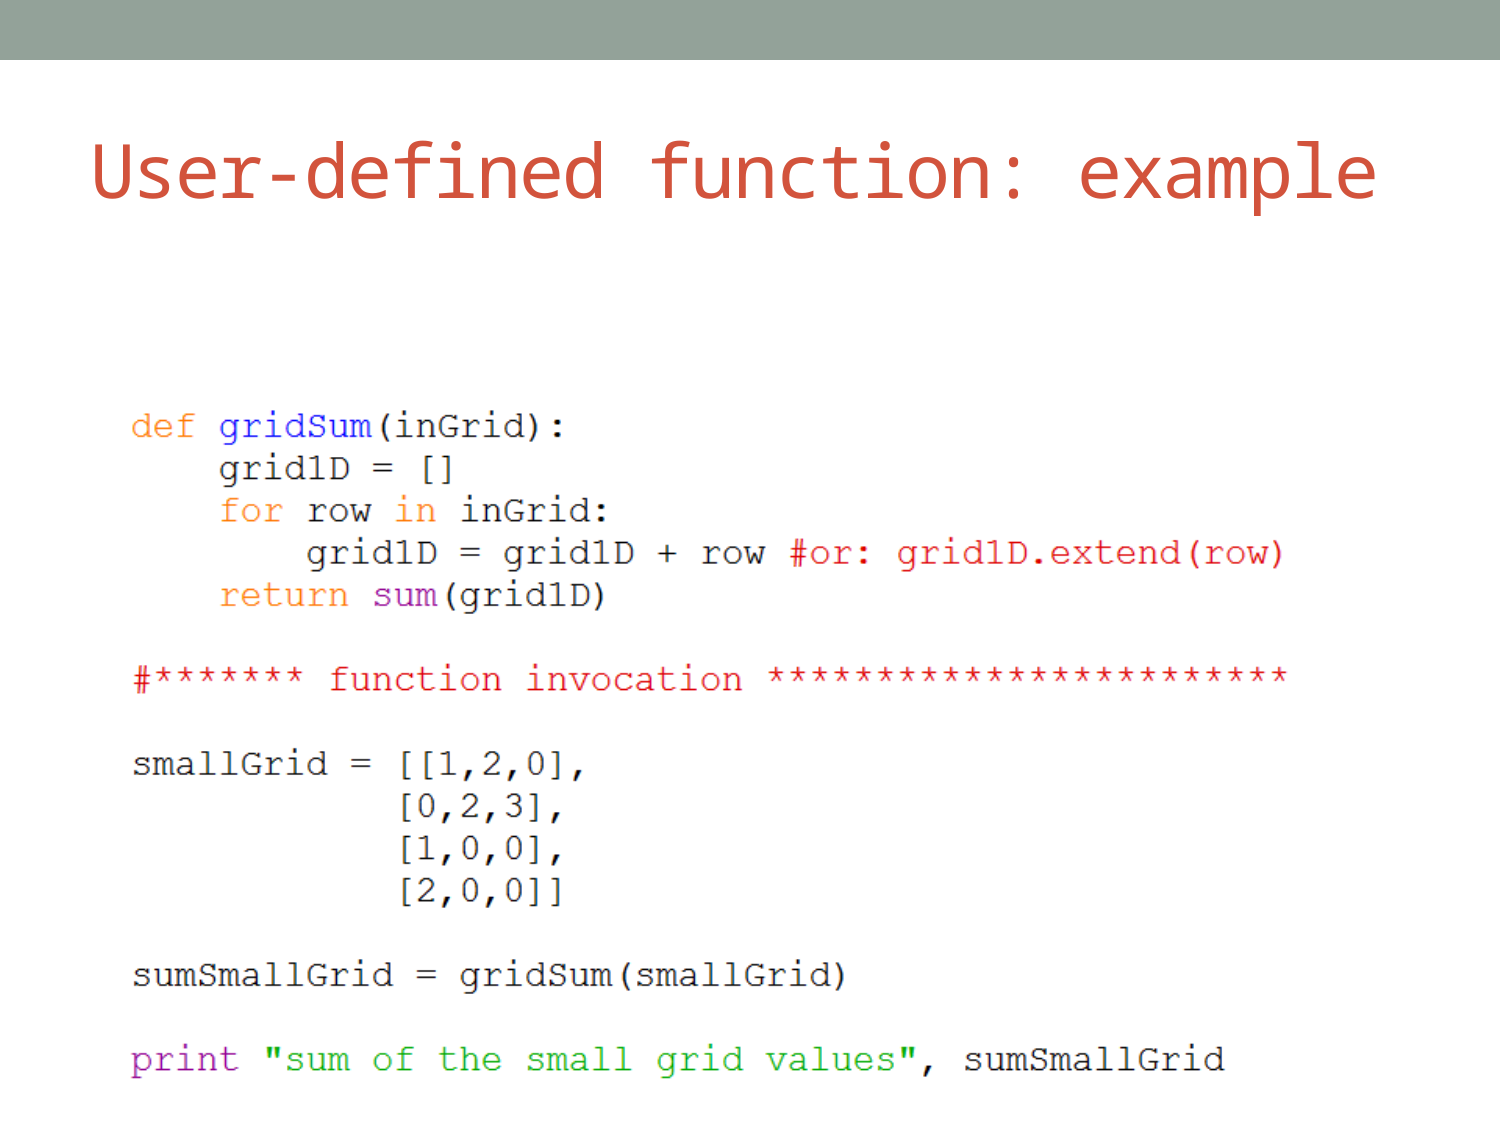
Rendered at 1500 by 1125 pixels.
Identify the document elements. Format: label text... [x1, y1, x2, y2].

title User-defined function: example [75, 87, 1426, 251]
picture [125, 379, 1308, 1105]
